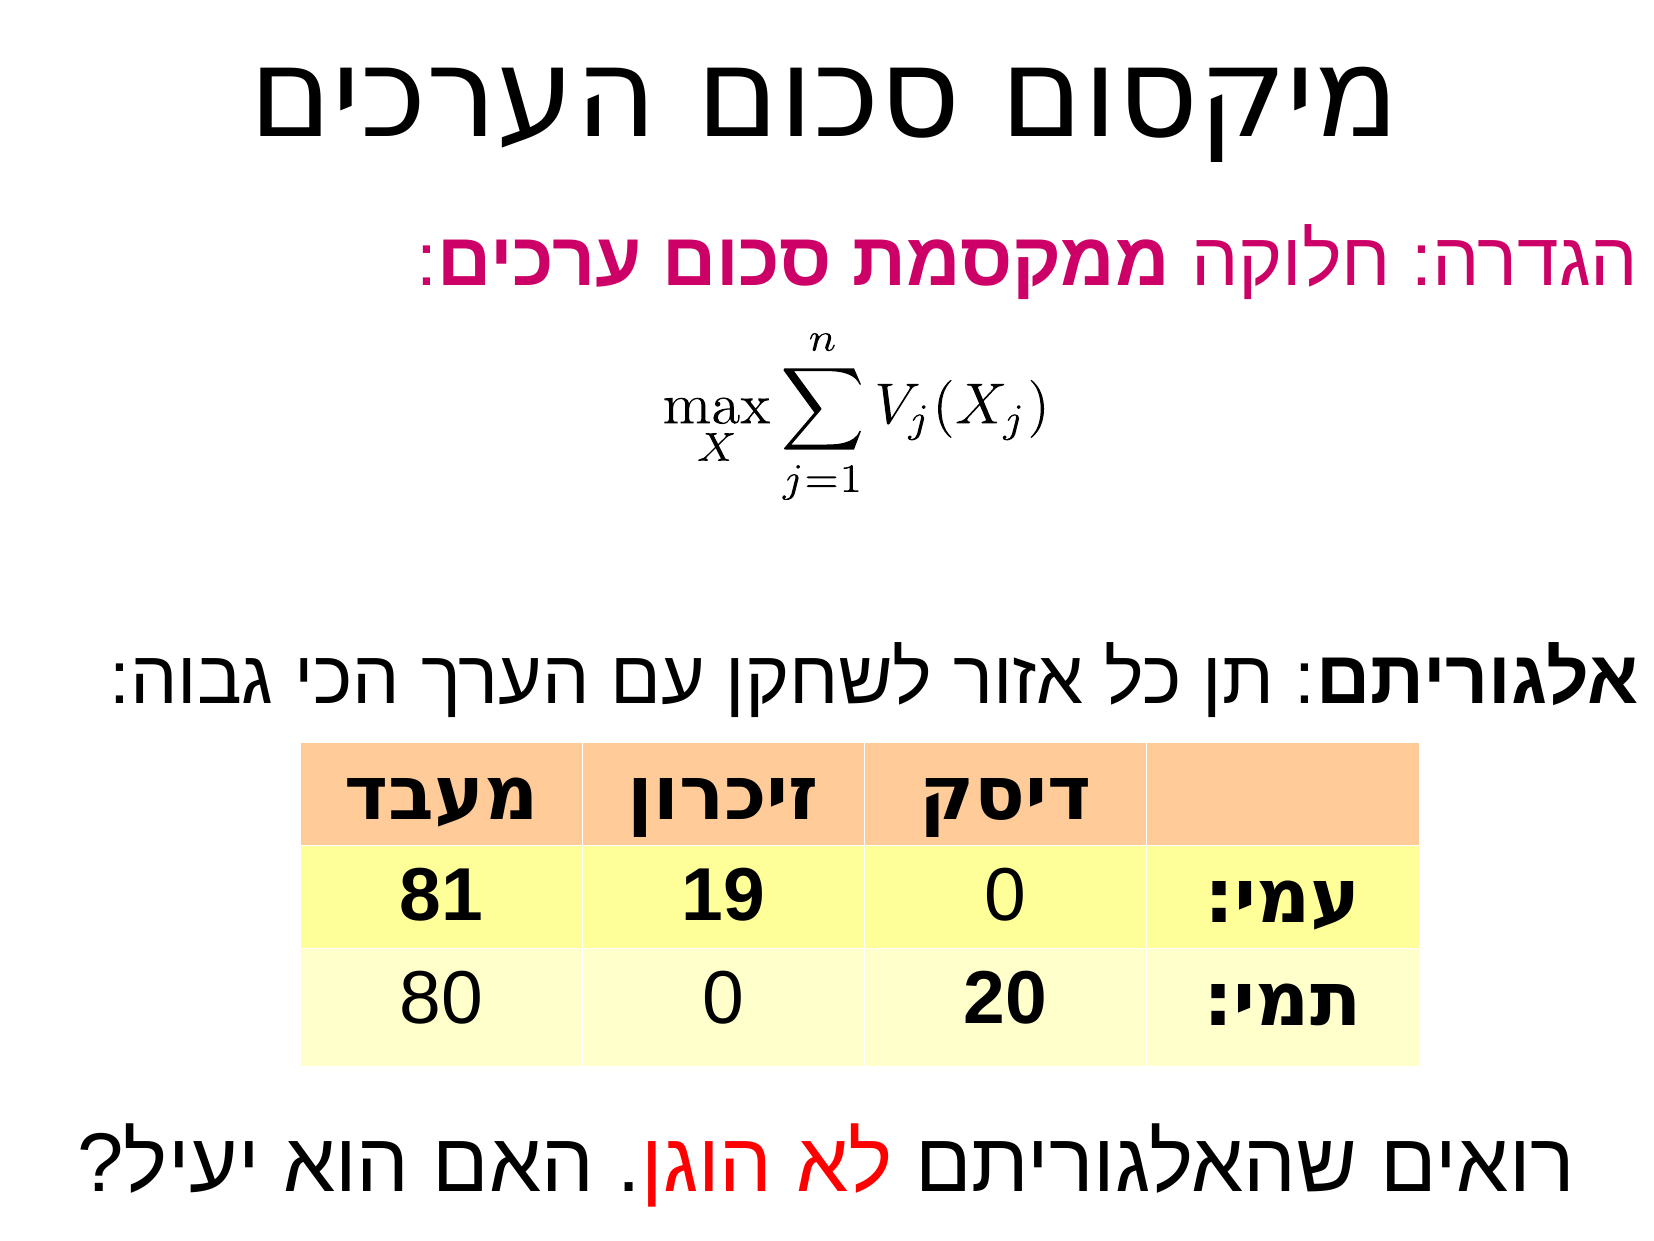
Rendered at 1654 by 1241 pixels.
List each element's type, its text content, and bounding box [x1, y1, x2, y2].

table_cell 20 [865, 949, 1146, 1066]
table_header דיסק [865, 743, 1146, 845]
picture [662, 333, 1050, 500]
text_box אלגוריתם: תן כל אזור לשחקן עם הערך הכי גבוה: [0, 628, 1654, 766]
table_cell 0 [865, 846, 1146, 948]
text_box רואים שהאלגוריתם לא הוגן. האם הוא יעיל? [0, 1108, 1654, 1221]
table_header זיכרון [583, 743, 864, 845]
table_header [1147, 743, 1419, 845]
table_cell 0 [583, 949, 864, 1066]
text_box הגדרה: חלוקה ממקסמת סכום ערכים: [0, 210, 1654, 316]
table_cell עמי: [1147, 846, 1419, 948]
title מיקסום סכום הערכים [30, 7, 1654, 166]
table_cell 80 [301, 949, 582, 1066]
table_cell 81 [301, 846, 582, 948]
table_cell תמי: [1147, 949, 1419, 1066]
table_header מעבד [301, 743, 582, 845]
table_cell 19 [583, 846, 864, 948]
